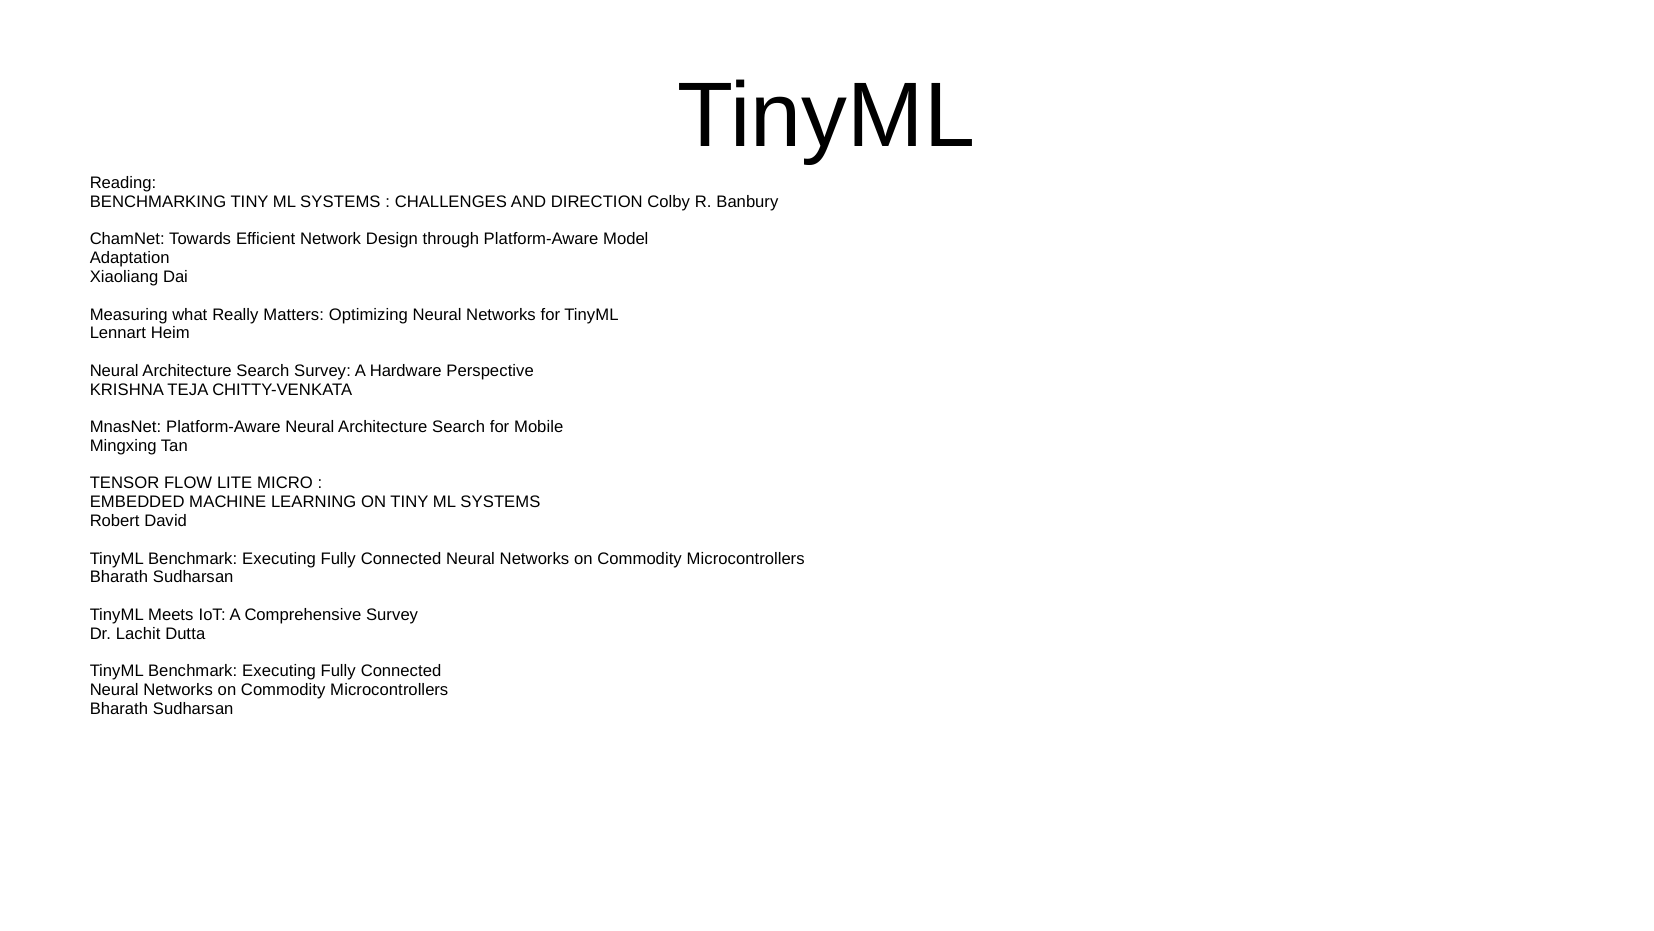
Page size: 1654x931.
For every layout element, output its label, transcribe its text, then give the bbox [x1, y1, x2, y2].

title TinyML [82, 37, 1571, 193]
text_box Reading: BENCHMARKING TINY ML SYSTEMS : CHALLENGES AND DIRECTION Colby R. Banbury ChamNet: Towards Efficient Network Design through Platform-Aware Model Adaptation Xiaoliang Dai Measuring what Really Matters: Optimizing Neural Networks for TinyML Lennart Heim Neural Architecture Search Survey: A Hardware Perspective KRISHNA TEJA CHITTY-VENKATA MnasNet: Platform-Aware Neural Architecture Search for Mobile Mingxing Tan TENSOR FLOW LITE MICRO : EMBEDDED MACHINE LEARNING ON TINY ML SYSTEMS Robert David TinyML Benchmark: Executing Fully Connected Neural Networks on Commodity Microcontrollers Bharath Sudharsan TinyML Meets IoT: A Comprehensive Survey Dr. Lachit Dutta TinyML Benchmark: Executing Fully Connected Neural Networks on Commodity Microcontrollers Bharath Sudharsan [75, 165, 1538, 819]
